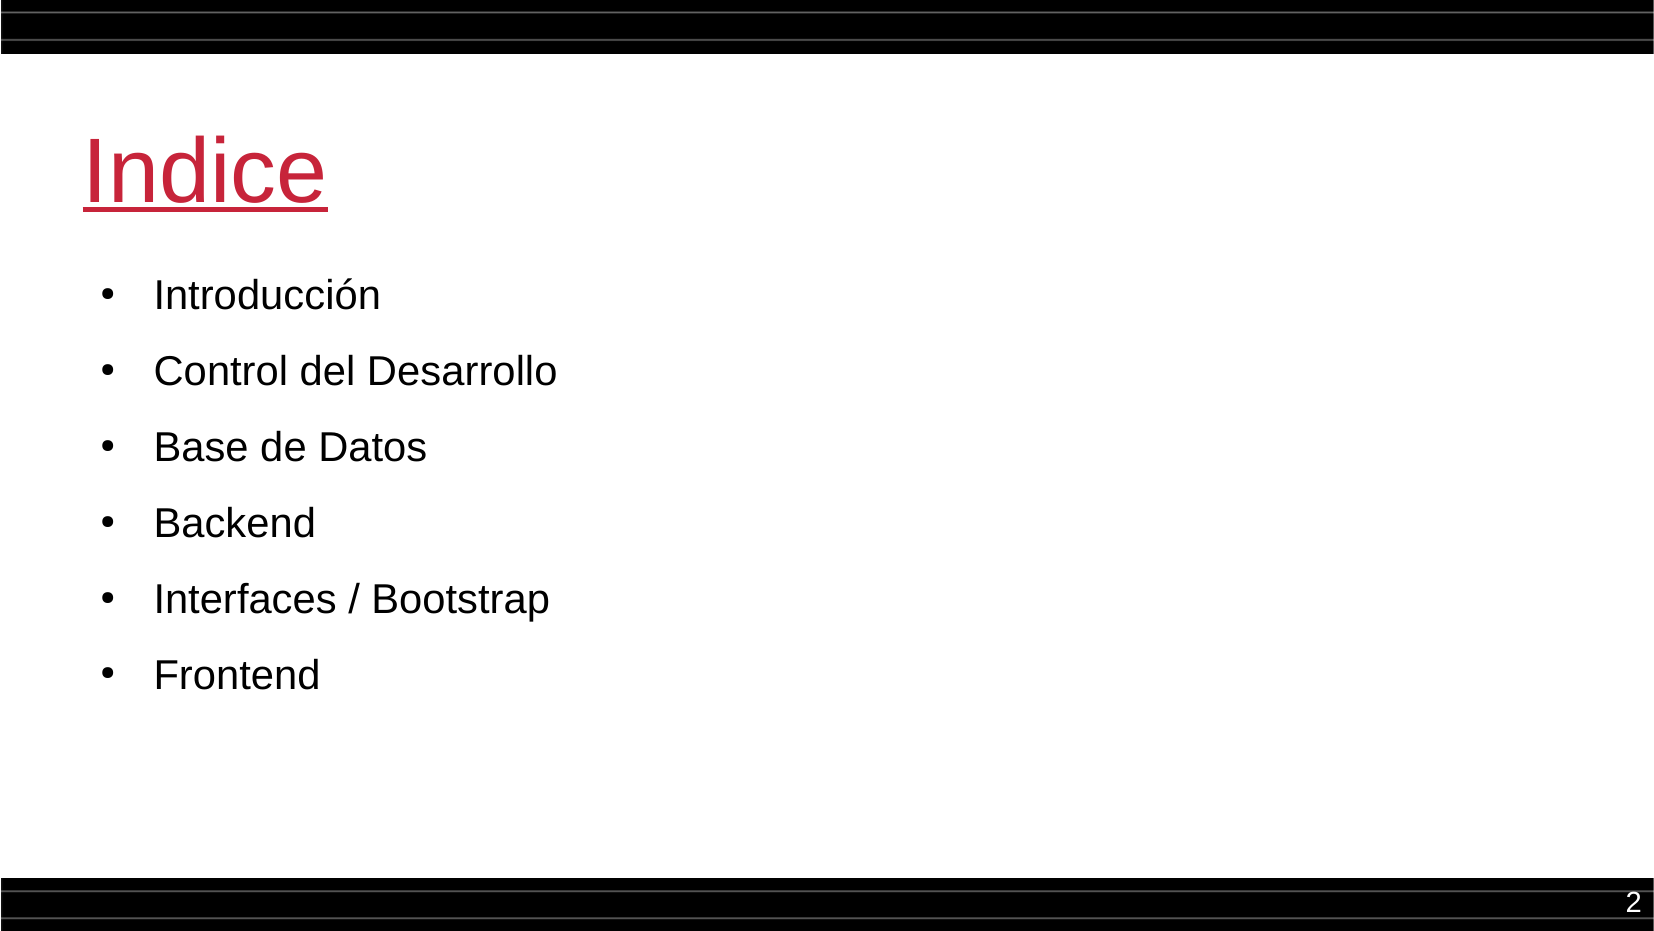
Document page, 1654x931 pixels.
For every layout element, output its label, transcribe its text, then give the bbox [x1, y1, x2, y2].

picture [1, 878, 1654, 931]
picture [1, 0, 1654, 54]
list Introducción Control del Desarrollo Base de Datos Backend Interfaces / Bootstrap Frontend [82, 271, 1571, 851]
title Indice [82, 92, 1571, 249]
